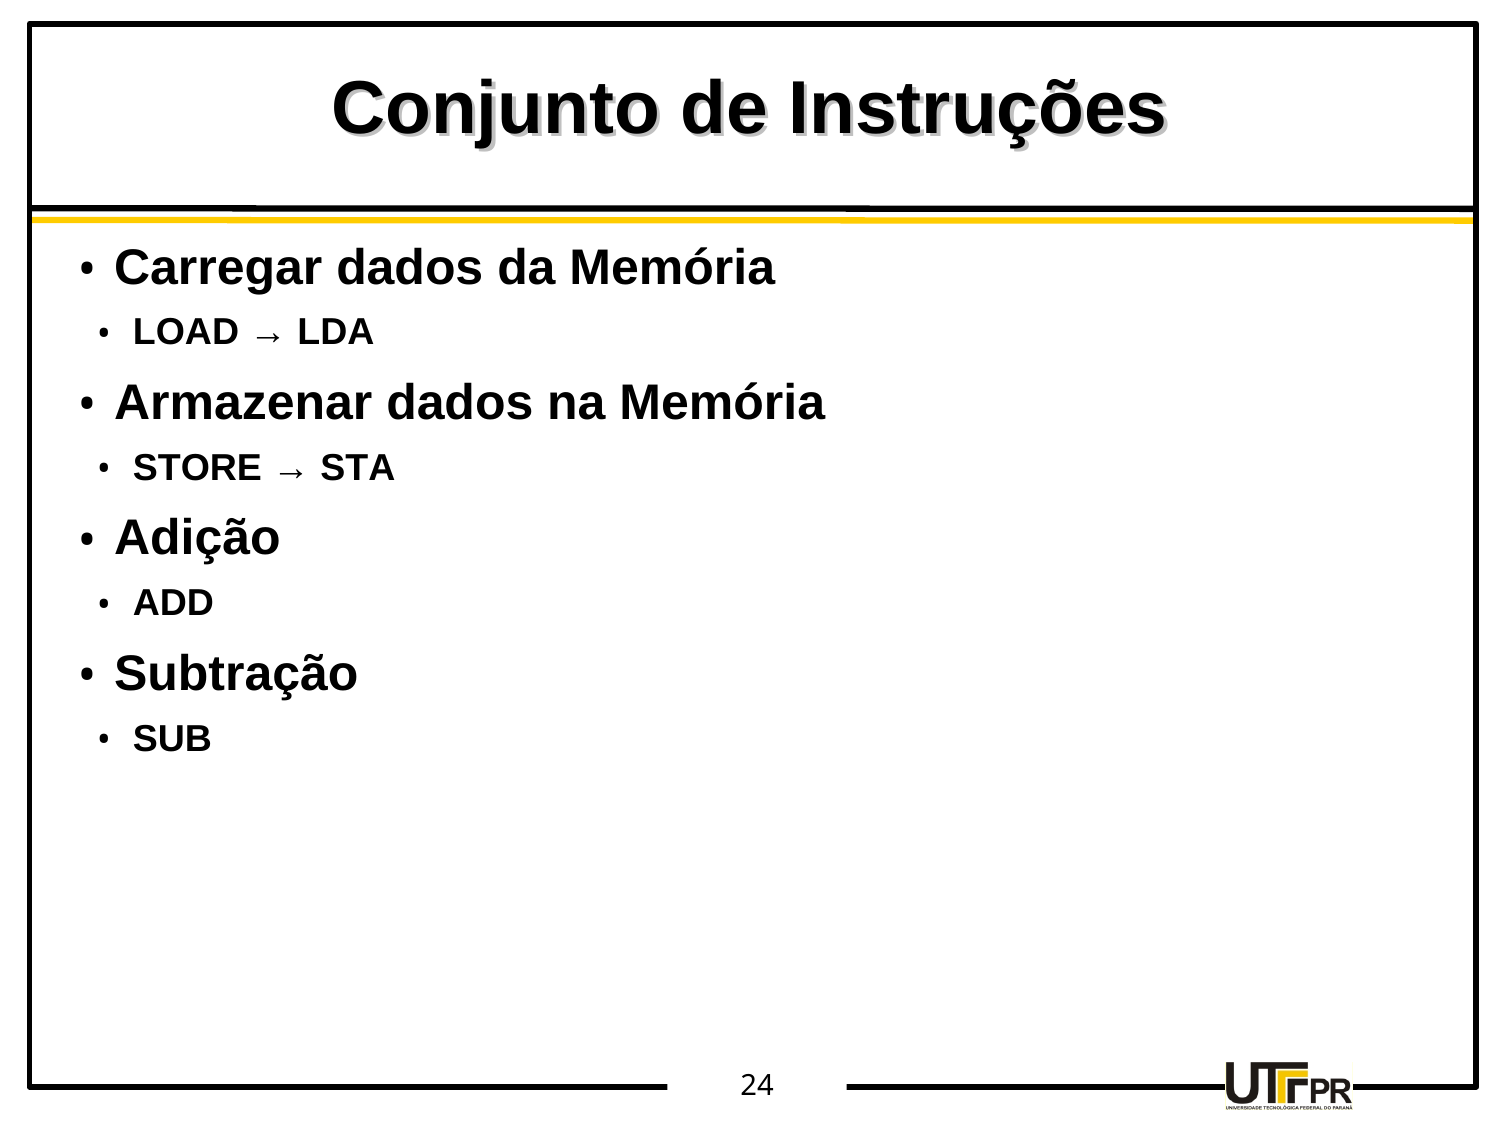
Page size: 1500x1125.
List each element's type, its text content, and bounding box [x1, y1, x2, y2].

picture [1225, 1062, 1353, 1110]
title Conjunto de Instruções [41, 65, 1459, 159]
list Carregar dados da Memória LOAD → LDA Armazenar dados na Memória STORE → STA Adição ADD Subtração SUB [41, 236, 1459, 1034]
